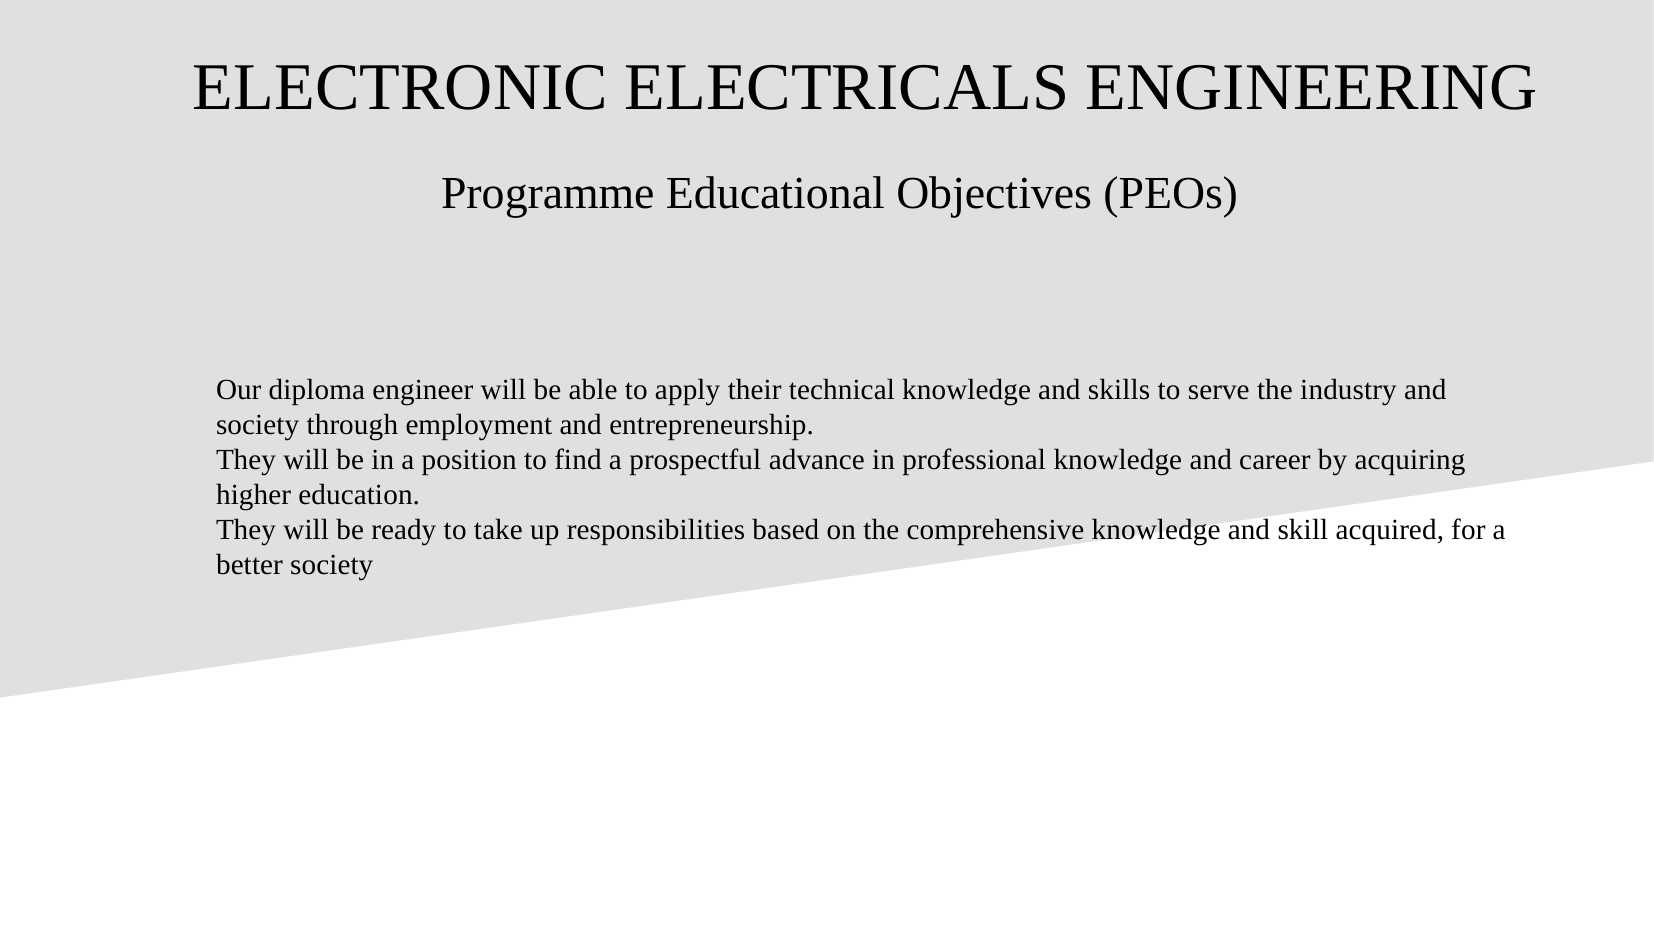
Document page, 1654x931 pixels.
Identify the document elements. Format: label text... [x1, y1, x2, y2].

text_box Our diploma engineer will be able to apply their technical knowledge and skills to serve the industry and society through employment and entrepreneurship. They will be in a position to find a prospectful advance in professional knowledge and career by acquiring higher education. They will be ready to take up responsibilities based on the comprehensive knowledge and skill acquired, for a better society [201, 362, 1538, 678]
text_box Programme Educational Objectives (PEOs) [426, 155, 1254, 221]
text_box ELECTRONIC ELECTRICALS ENGINEERING [94, 35, 1598, 199]
